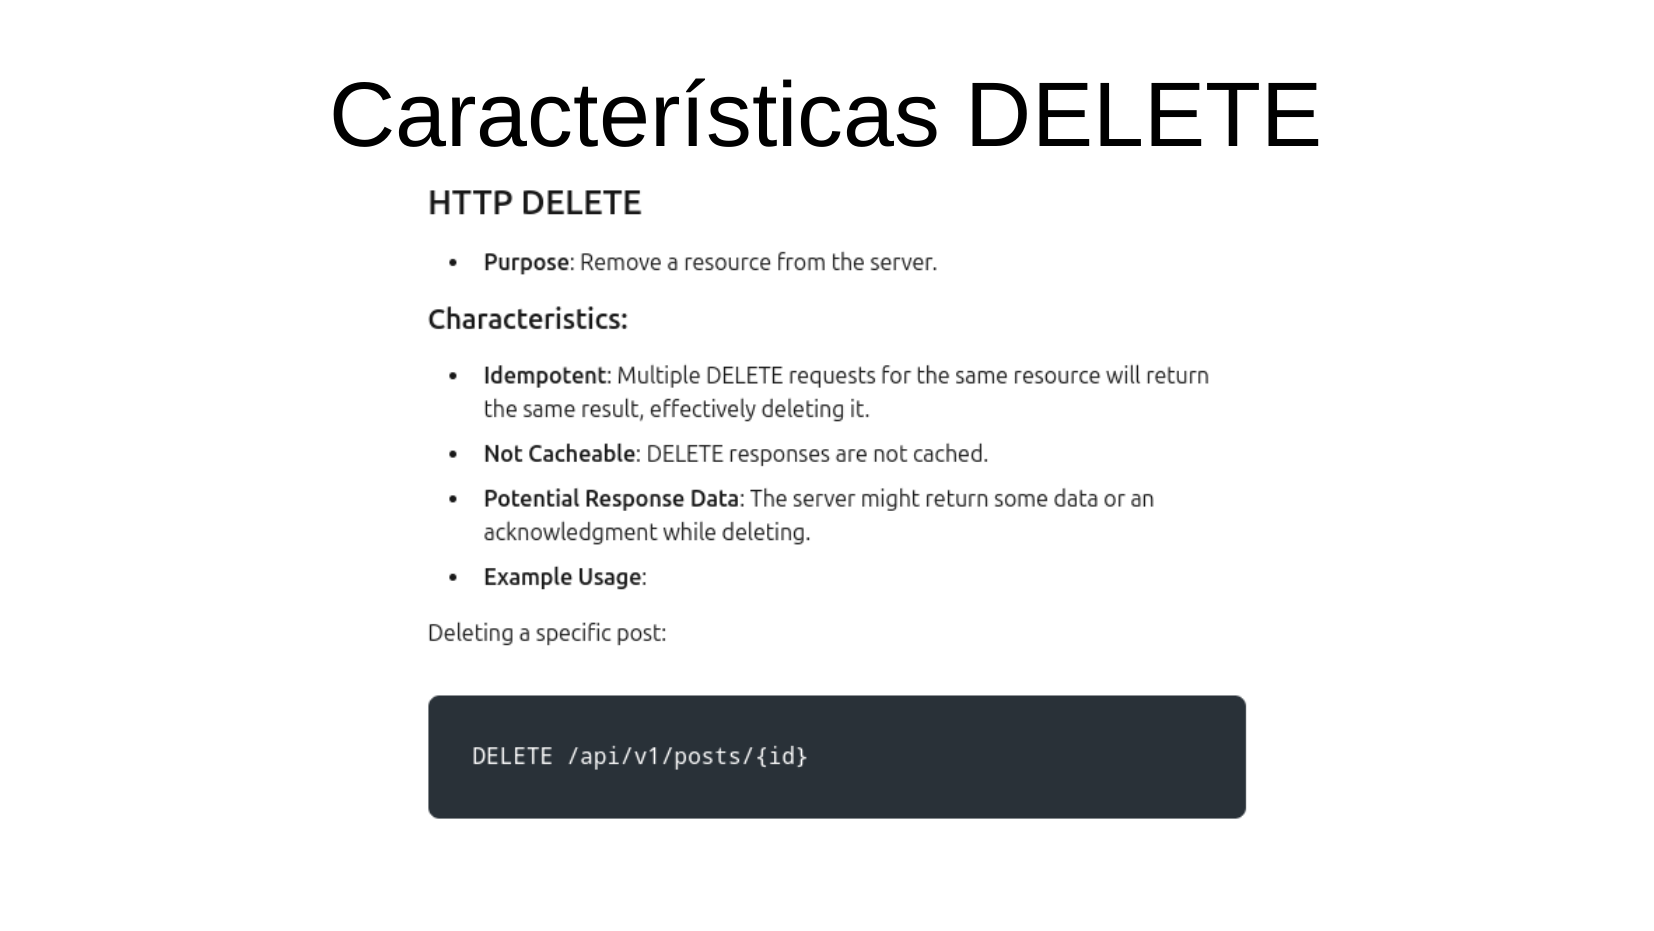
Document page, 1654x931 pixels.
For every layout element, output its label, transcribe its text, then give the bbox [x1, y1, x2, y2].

title Características DELETE [82, 37, 1571, 193]
picture [402, 178, 1270, 831]
